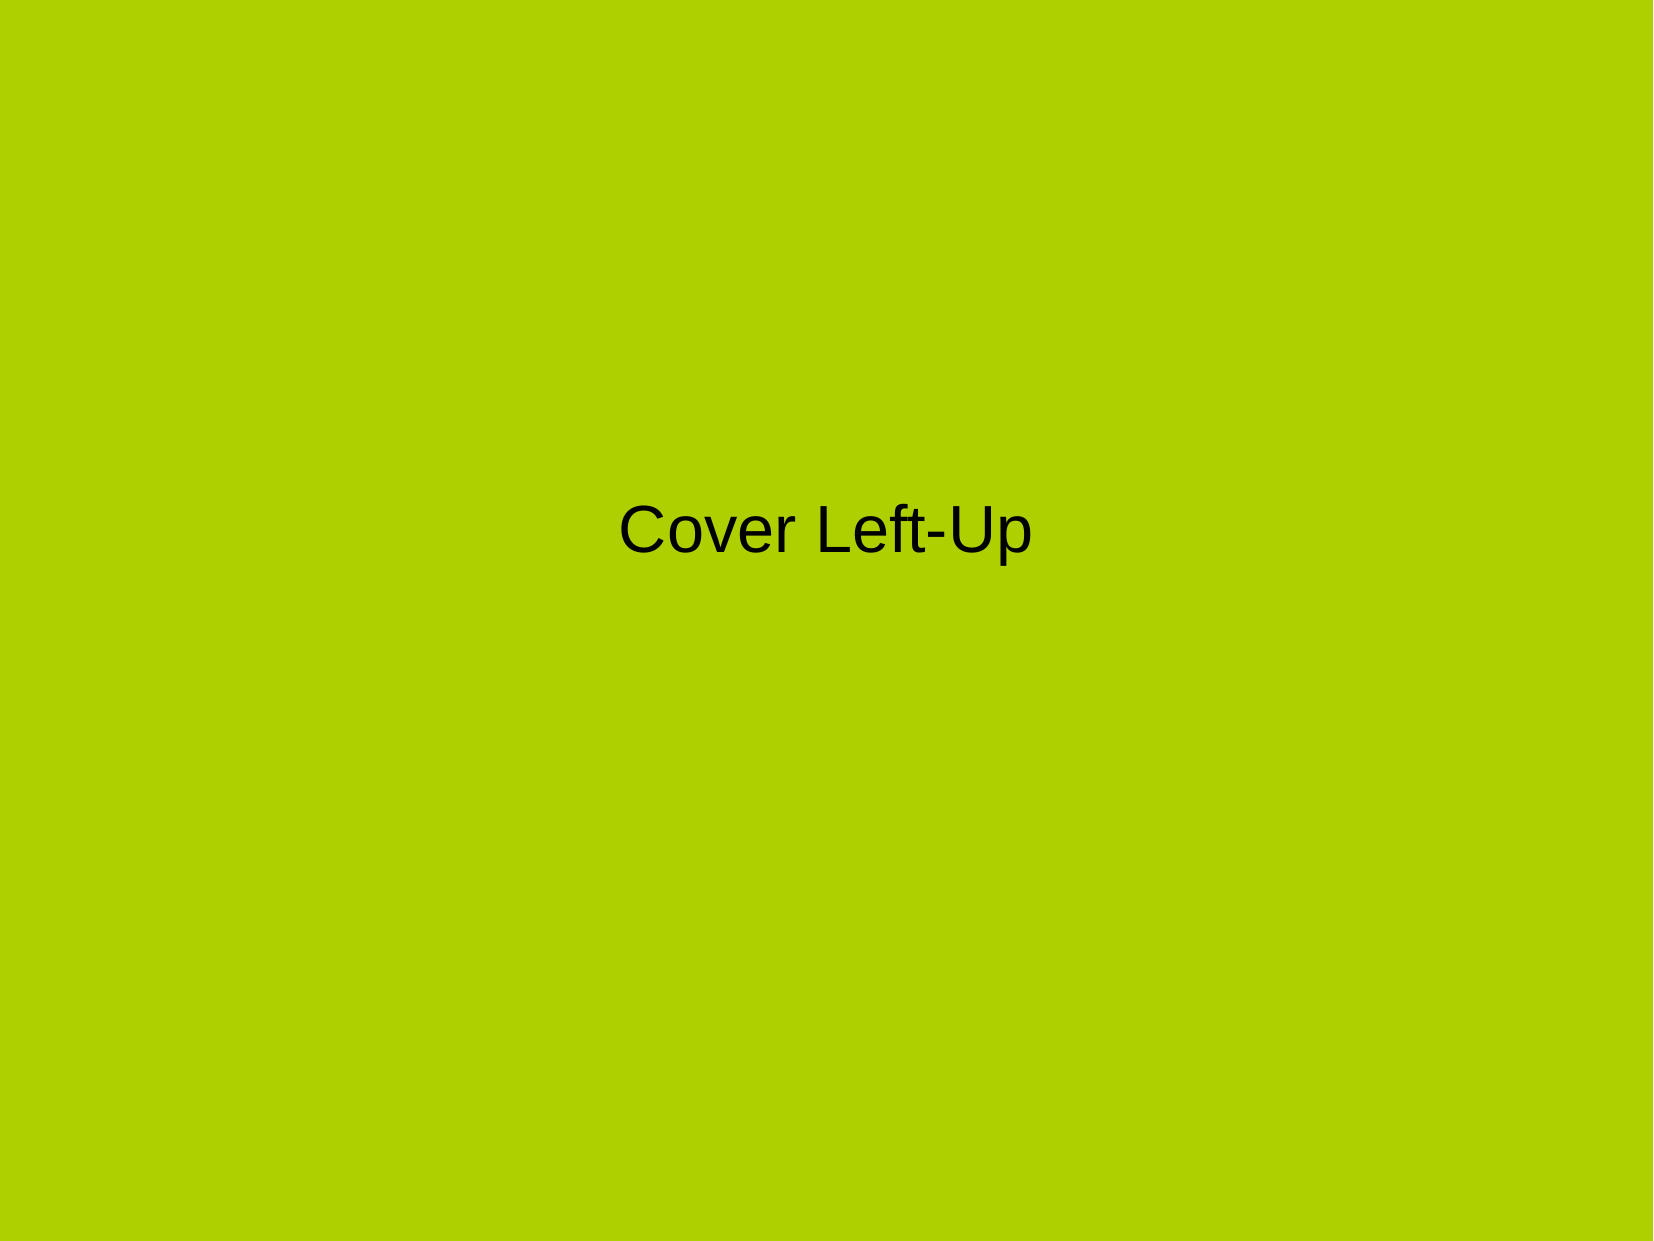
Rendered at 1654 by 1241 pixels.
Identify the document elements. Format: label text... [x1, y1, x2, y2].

subtitle Cover Left-Up [82, 49, 1571, 1010]
